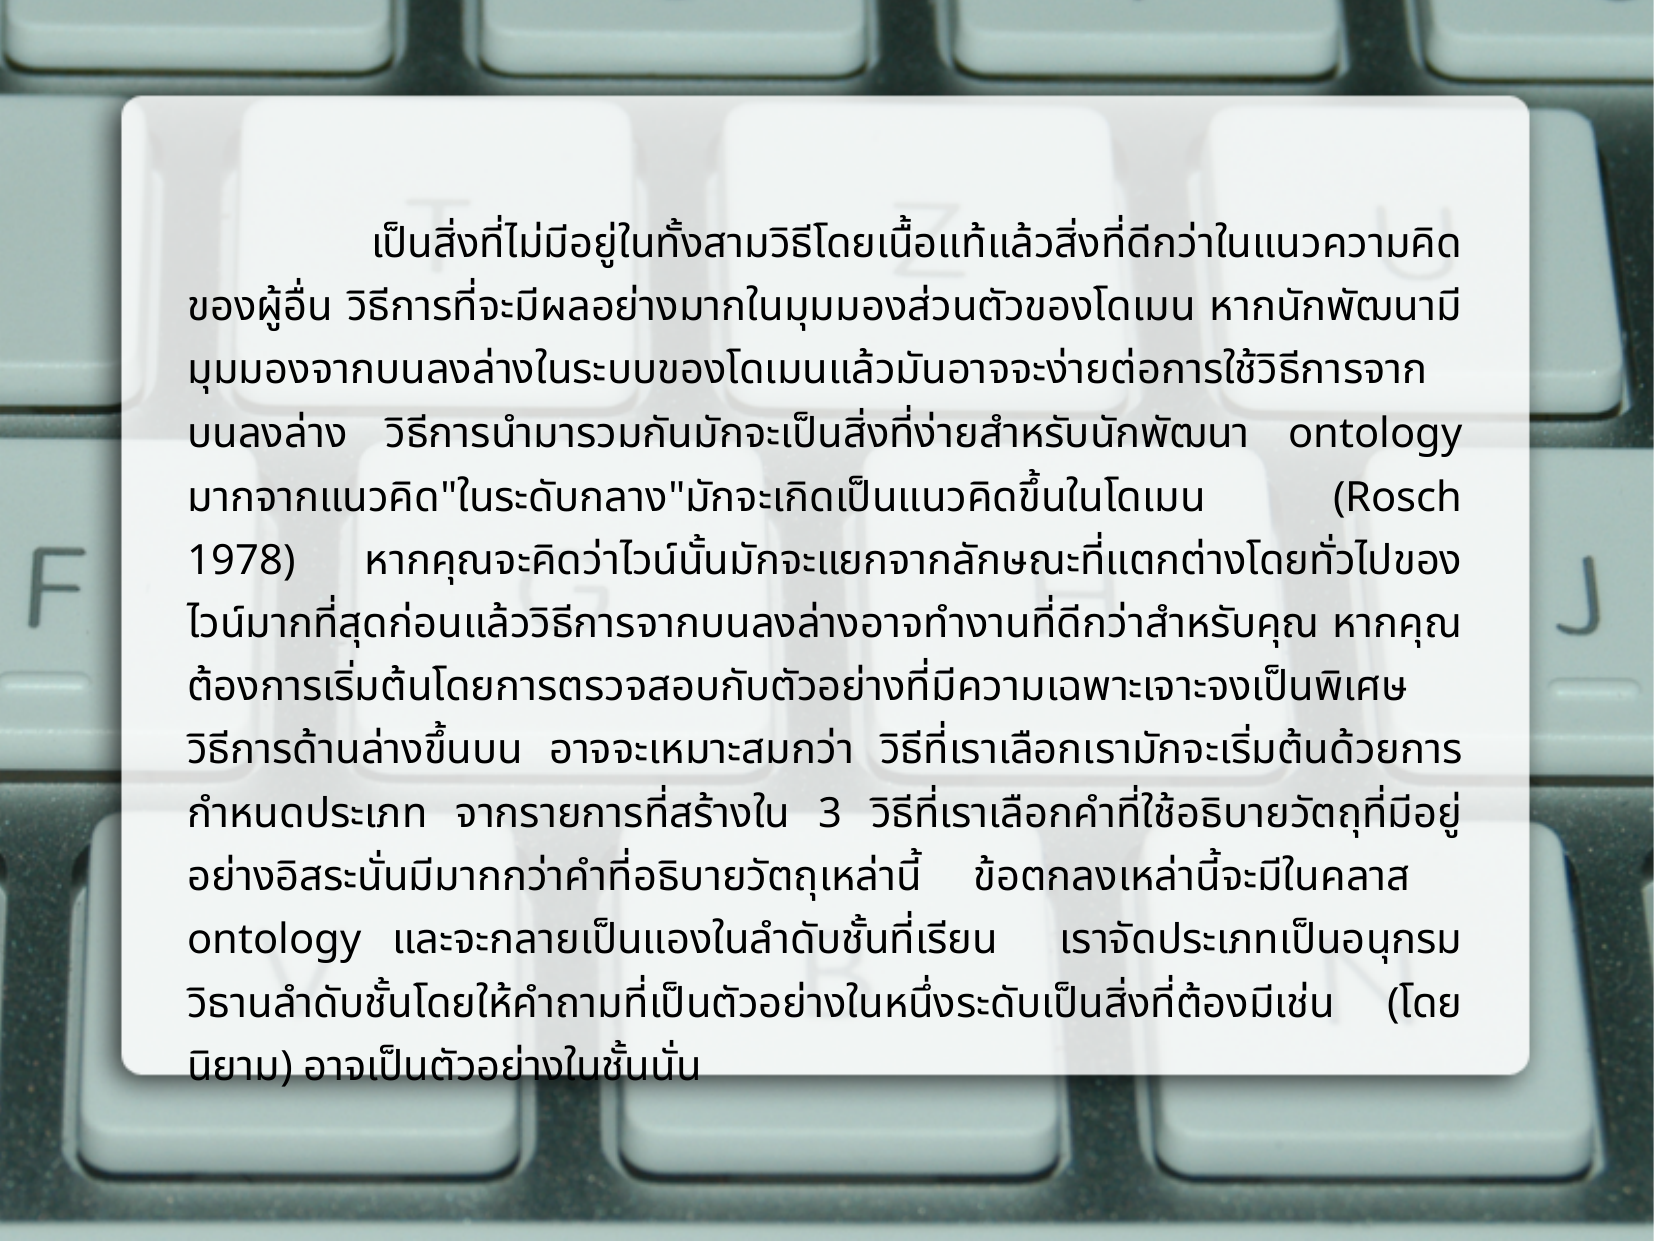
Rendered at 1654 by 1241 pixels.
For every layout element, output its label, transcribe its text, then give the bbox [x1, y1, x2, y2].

subtitle เป็นสิ่งที่ไม่มีอยู่ในทั้งสามวิธีโดยเนื้อแท้แล้วสิ่งที่ดีกว่าในแนวความคิดของผู้อื่น วิธีการที่จะมีผลอย่างมากในมุมมองส่วนตัวของโดเมน หากนักพัฒนามีมุมมองจากบนลงล่างในระบบของโดเมนแล้วมันอาจจะง่ายต่อการใช้วิธีการจากบนลงล่าง วิธีการนำมารวมกันมักจะเป็นสิ่งที่ง่ายสำหรับนักพัฒนา ontology มากจากแนวคิด"ในระดับกลาง"มักจะเกิดเป็นแนวคิดขึ้นในโดเมน (Rosch 1978) หากคุณจะคิดว่าไวน์นั้นมักจะแยกจากลักษณะที่แตกต่างโดยทั่วไปของไวน์มากที่สุดก่อนแล้ววิธีการจากบนลงล่างอาจทำงานที่ดีกว่าสำหรับคุณ หากคุณต้องการเริ่มต้นโดยการตรวจสอบกับตัวอย่างที่มีความเฉพาะเจาะจงเป็นพิเศษ วิธีการด้านล่างขึ้นบน อาจจะเหมาะสมกว่า วิธีที่เราเลือกเรามักจะเริ่มต้นด้วยการกำหนดประเภท จากรายการที่สร้างใน 3 วิธีที่เราเลือกคำที่ใช้อธิบายวัตถุที่มีอยู่อย่างอิสระนั่นมีมากกว่าคำที่อธิบายวัตถุเหล่านี้ ข้อตกลงเหล่านี้จะมีในคลาส ontology และจะกลายเป็นแองในลำดับชั้นที่เรียน เราจัดประเภทเป็นอนุกรมวิธานลำดับชั้นโดยให้คำถามที่เป็นตัวอย่างในหนึ่งระดับเป็นสิ่งที่ต้องมีเช่น (โดยนิยาม) อาจเป็นตัวอย่างในชั้นนั่น [187, 337, 1463, 976]
picture [0, 0, 1654, 1241]
